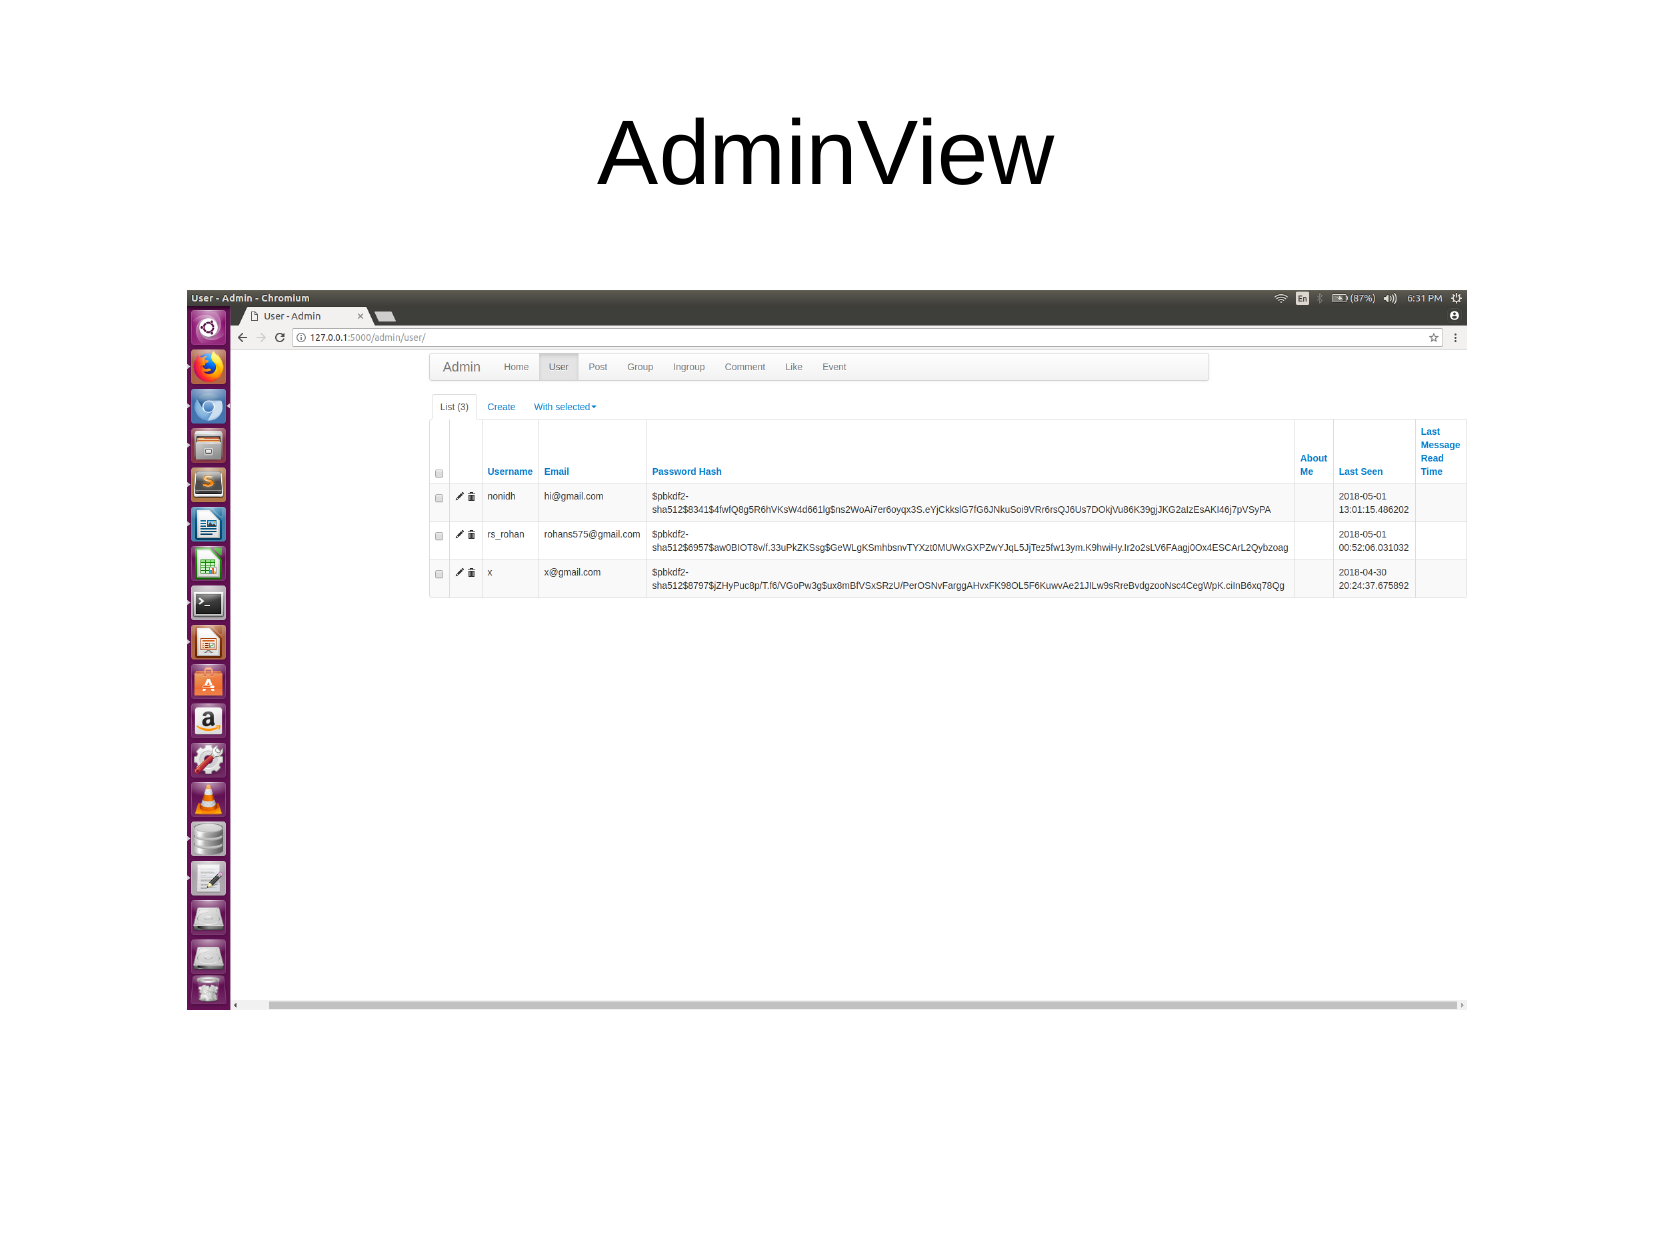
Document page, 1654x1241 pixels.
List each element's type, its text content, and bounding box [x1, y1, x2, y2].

picture [187, 290, 1467, 1010]
title AdminView [82, 49, 1571, 257]
